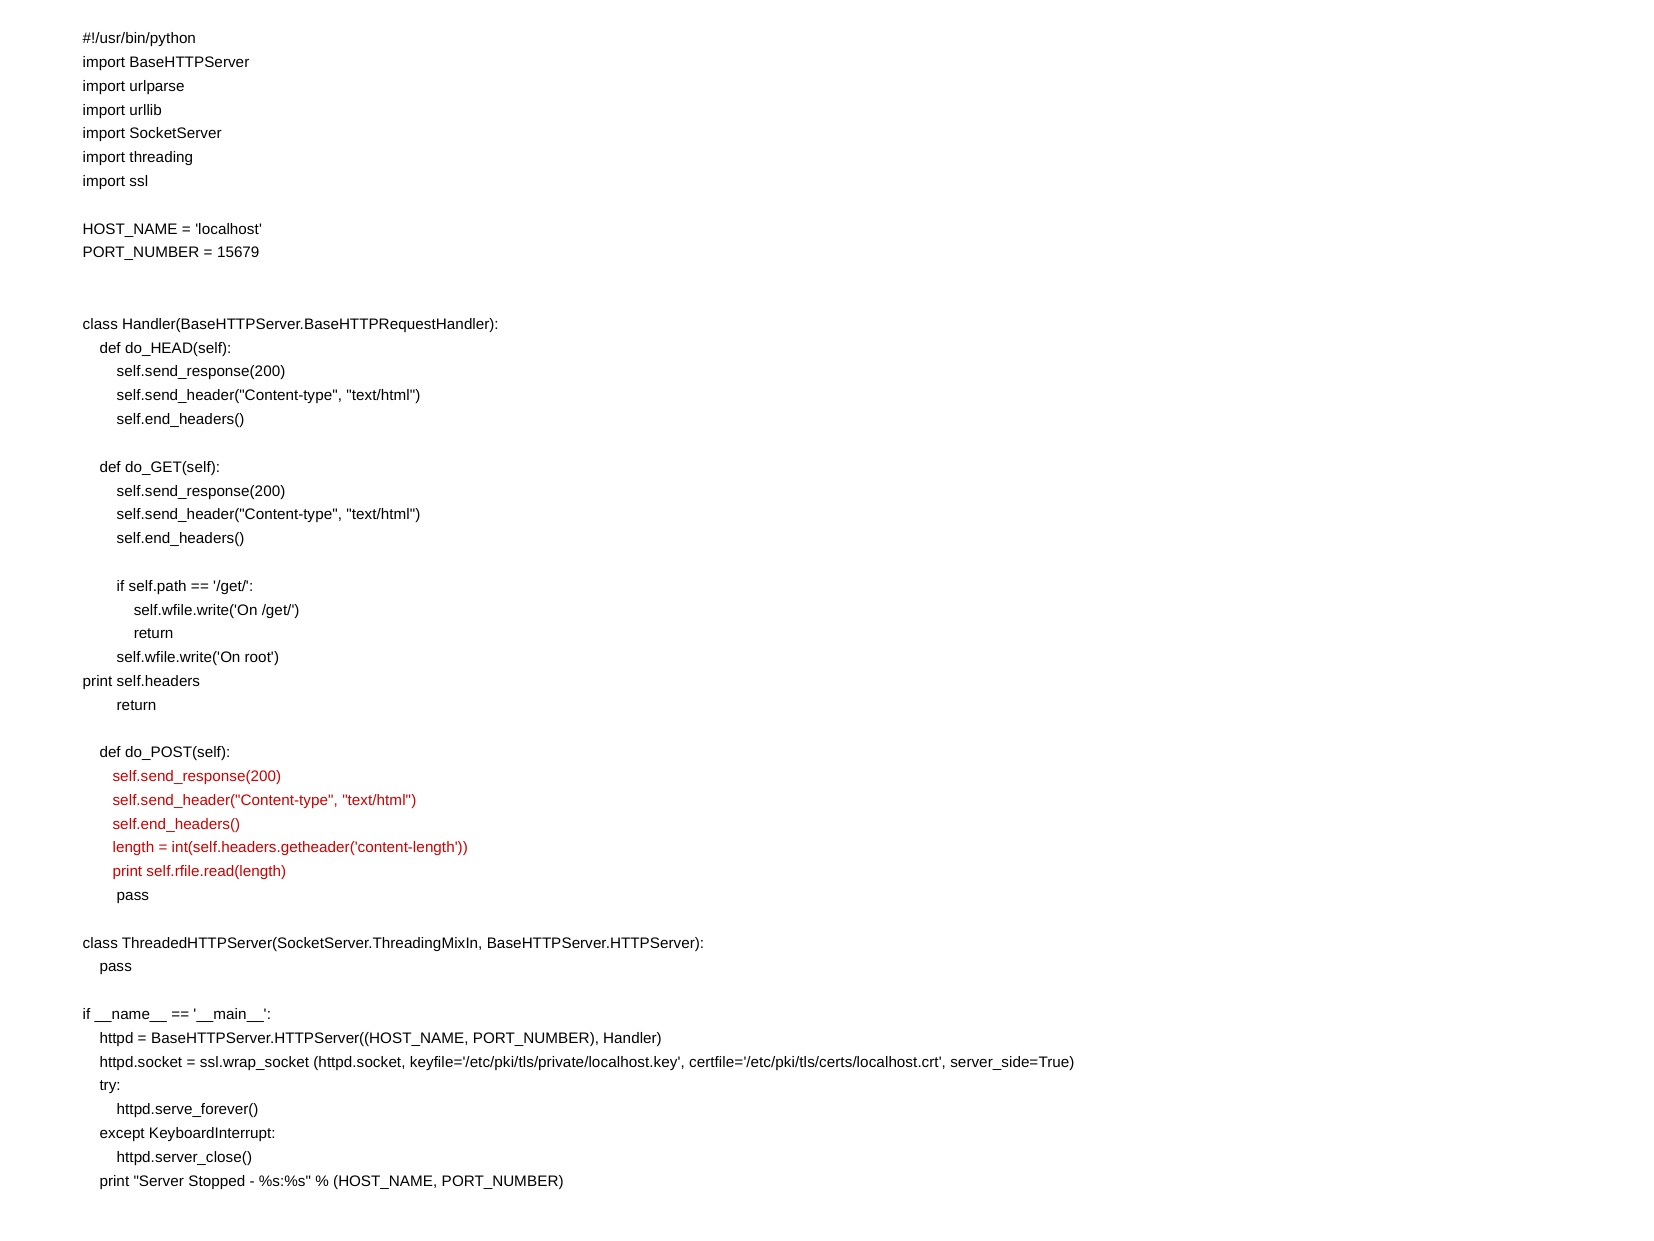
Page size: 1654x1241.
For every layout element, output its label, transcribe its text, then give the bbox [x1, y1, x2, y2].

list #!/usr/bin/python import BaseHTTPServer import urlparse import urllib import SocketServer import threading import ssl HOST_NAME = 'localhost' PORT_NUMBER = 15679 class Handler(BaseHTTPServer.BaseHTTPRequestHandler): def do_HEAD(self): self.send_response(200) self.send_header("Content-type", "text/html") self.end_headers() def do_GET(self): self.send_response(200) self.send_header("Content-type", "text/html") self.end_headers() if self.path == '/get/': self.wfile.write('On /get/') return self.wfile.write('On root') print self.headers return def do_POST(self): self.send_response(200) self.send_header("Content-type", "text/html") self.end_headers() length = int(self.headers.getheader('content-length')) print self.rfile.read(length) pass class ThreadedHTTPServer(SocketServer.ThreadingMixIn, BaseHTTPServer.HTTPServer): pass if __name__ == '__main__': httpd = BaseHTTPServer.HTTPServer((HOST_NAME, PORT_NUMBER), Handler) httpd.socket = ssl.wrap_socket (httpd.socket, keyfile='/etc/pki/tls/private/localhost.key', certfile='/etc/pki/tls/certs/localhost.crt', server_side=True) try: httpd.serve_forever() except KeyboardInterrupt: httpd.server_close() print "Server Stopped - %s:%s" % (HOST_NAME, PORT_NUMBER) [82, 30, 1571, 1231]
